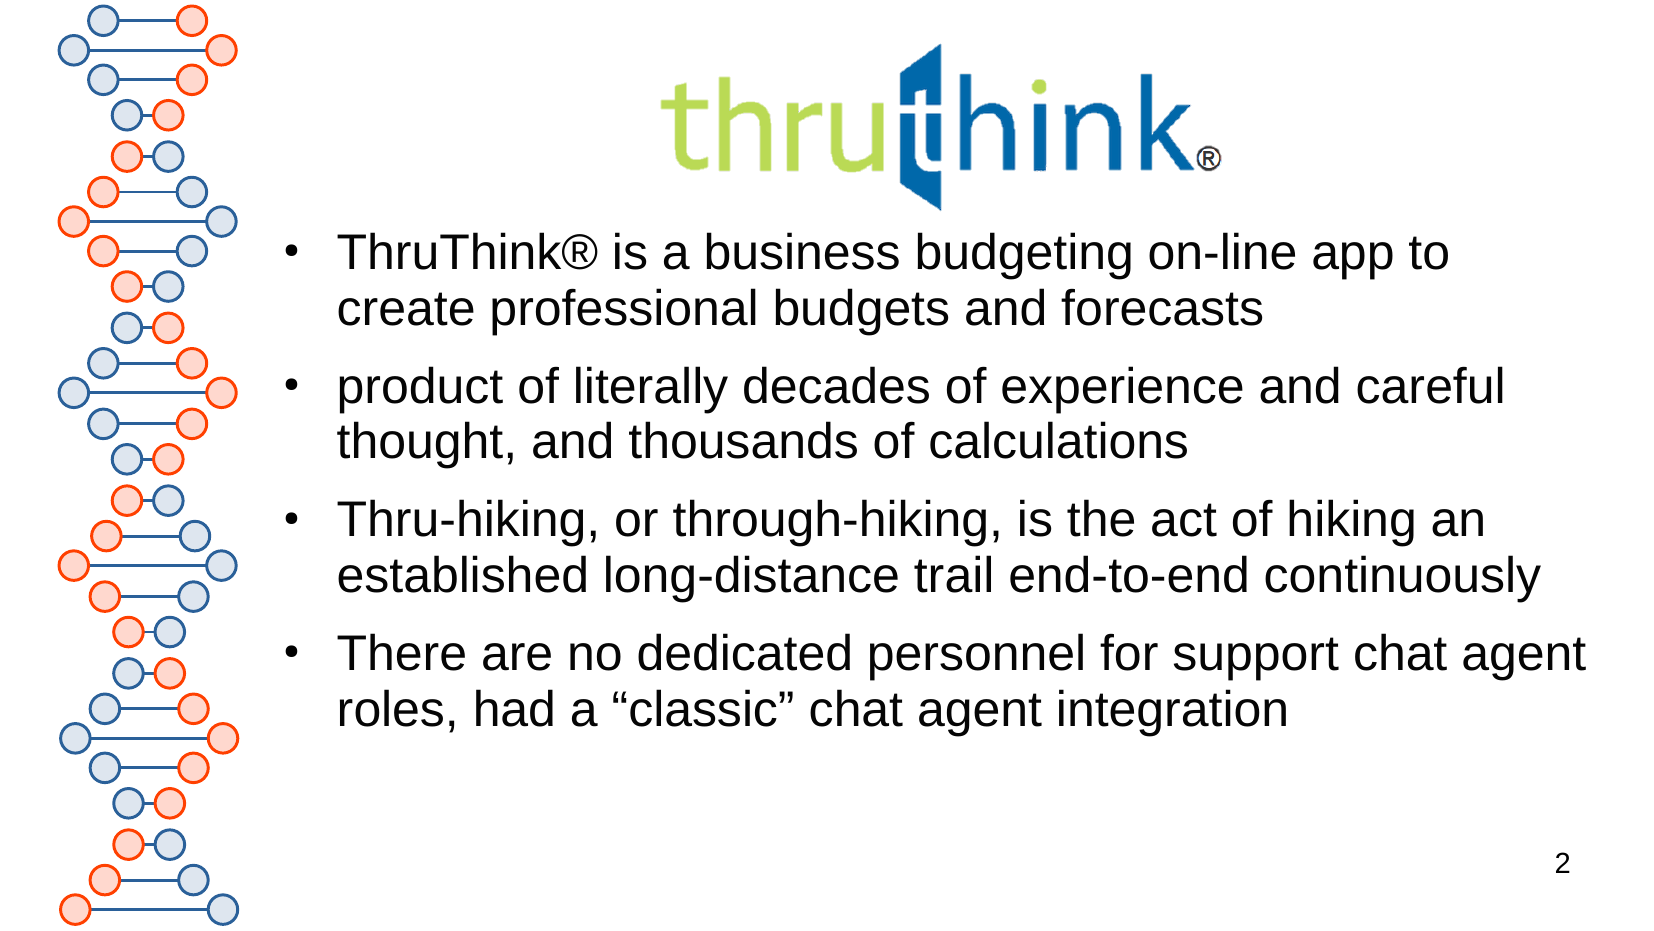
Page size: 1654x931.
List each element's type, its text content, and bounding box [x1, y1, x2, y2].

picture [653, 39, 1231, 217]
list ThruThink® is a business budgeting on-line app to create professional budgets and forecasts product of literally decades of experience and careful thought, and thousands of calculations Thru-hiking, or through-hiking, is the act of hiking an established long-distance trail end-to-end continuously There are no dedicated personnel for support chat agent roles, had a “classic” chat agent integration [265, 224, 1595, 764]
